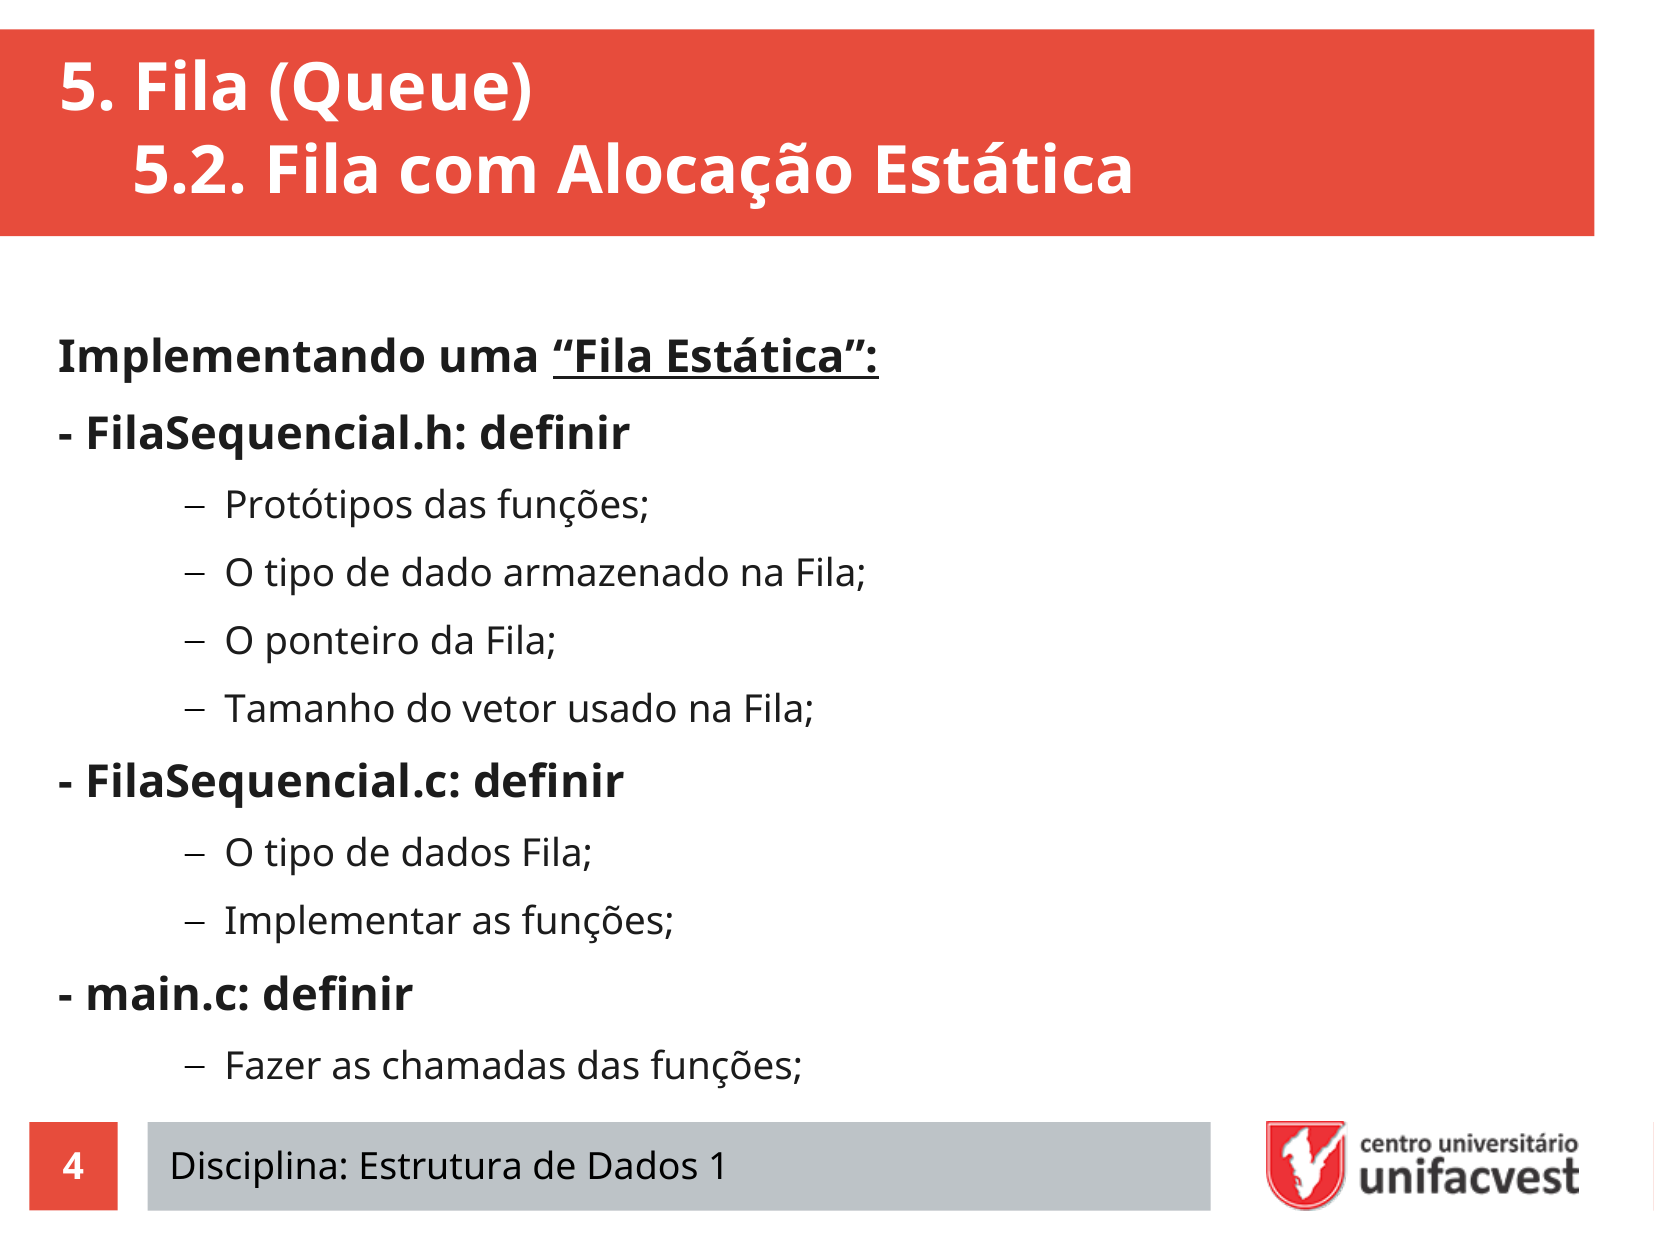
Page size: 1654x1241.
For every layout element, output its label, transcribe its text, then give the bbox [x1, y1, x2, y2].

title 5. Fila (Queue) 5.2. Fila com Alocação Estática [59, 59, 1595, 207]
text_box [1238, 1120, 1654, 1212]
picture [1266, 1121, 1579, 1211]
list Implementando uma “Fila Estática”: - FilaSequencial.h: definir Protótipos das funções; O tipo de dado armazenado na Fila; O ponteiro da Fila; Tamanho do vetor usado na Fila; - FilaSequencial.c: definir O tipo de dados Fila; Implementar as funções; - main.c: definir Fazer as chamadas das funções; [59, 324, 1566, 1093]
text_box Disciplina: Estrutura de Dados 1 [154, 1132, 1205, 1196]
